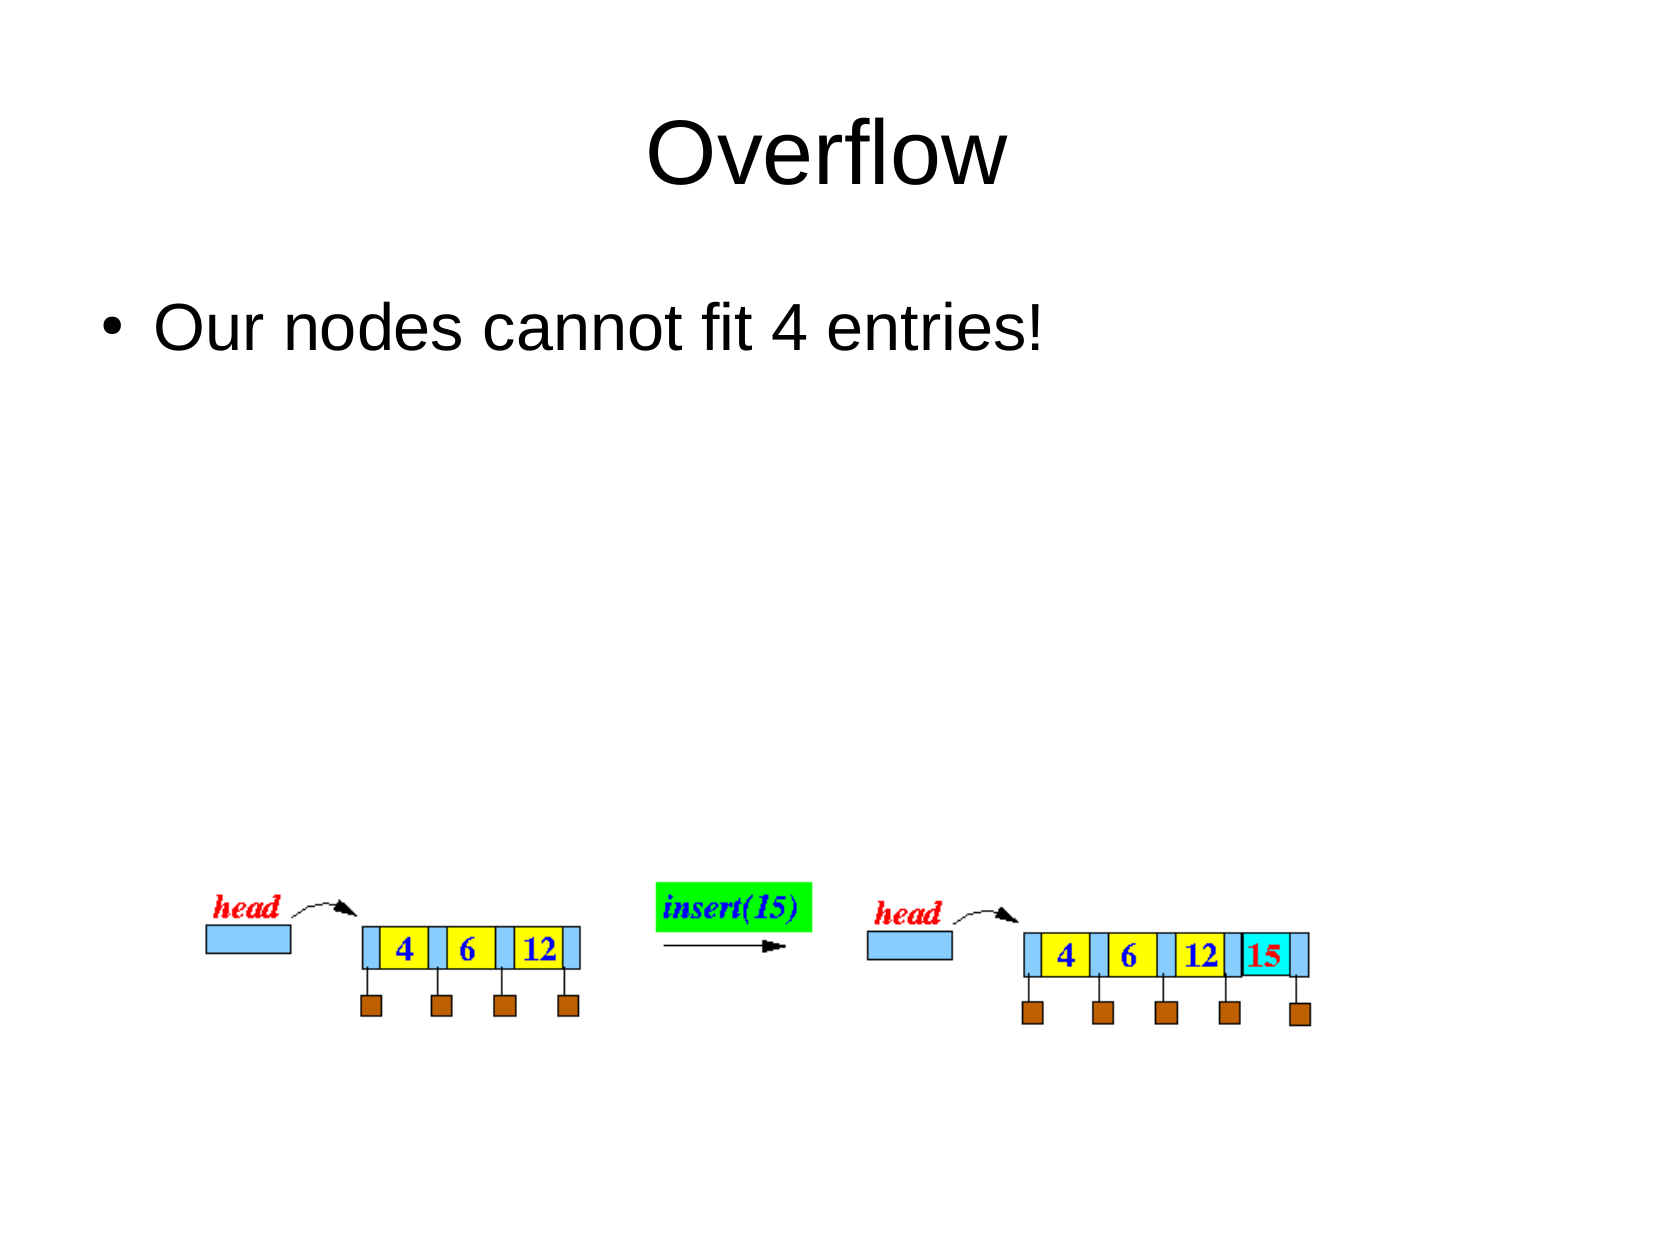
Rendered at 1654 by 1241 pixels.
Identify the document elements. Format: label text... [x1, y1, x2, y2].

title Overflow [82, 49, 1571, 257]
picture [187, 862, 1352, 1086]
list Our nodes cannot fit 4 entries! [82, 290, 1571, 788]
